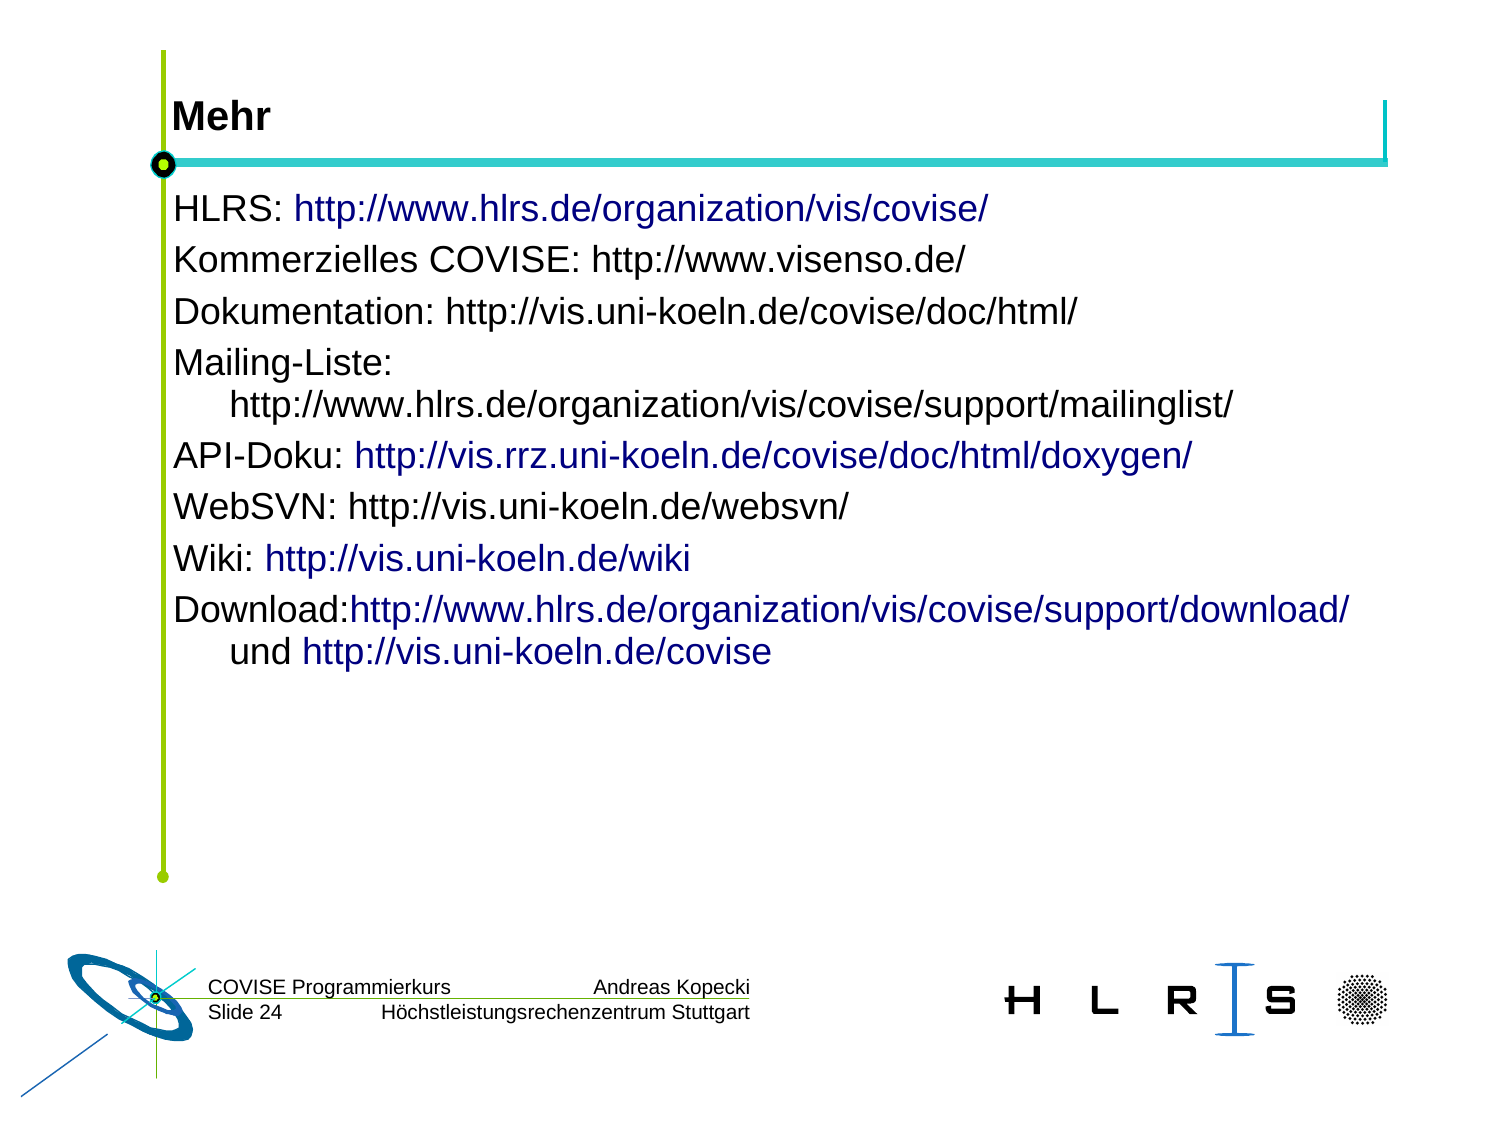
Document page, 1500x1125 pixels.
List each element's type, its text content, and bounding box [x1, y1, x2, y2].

list HLRS: http://www.hlrs.de/organization/vis/covise/ Kommerzielles COVISE: http://www.visenso.de/ Dokumentation: http://vis.uni-koeln.de/covise/doc/html/ Mailing-Liste: http://www.hlrs.de/organization/vis/covise/support/mailinglist/ API-Doku: http://vis.rrz.uni-koeln.de/covise/doc/html/doxygen/ WebSVN: http://vis.uni-koeln.de/websvn/ Wiki: http://vis.uni-koeln.de/wiki Download:http://www.hlrs.de/organization/vis/covise/support/download/ und http://vis.uni-koeln.de/covise [173, 187, 1388, 938]
title Mehr [171, 83, 1386, 149]
